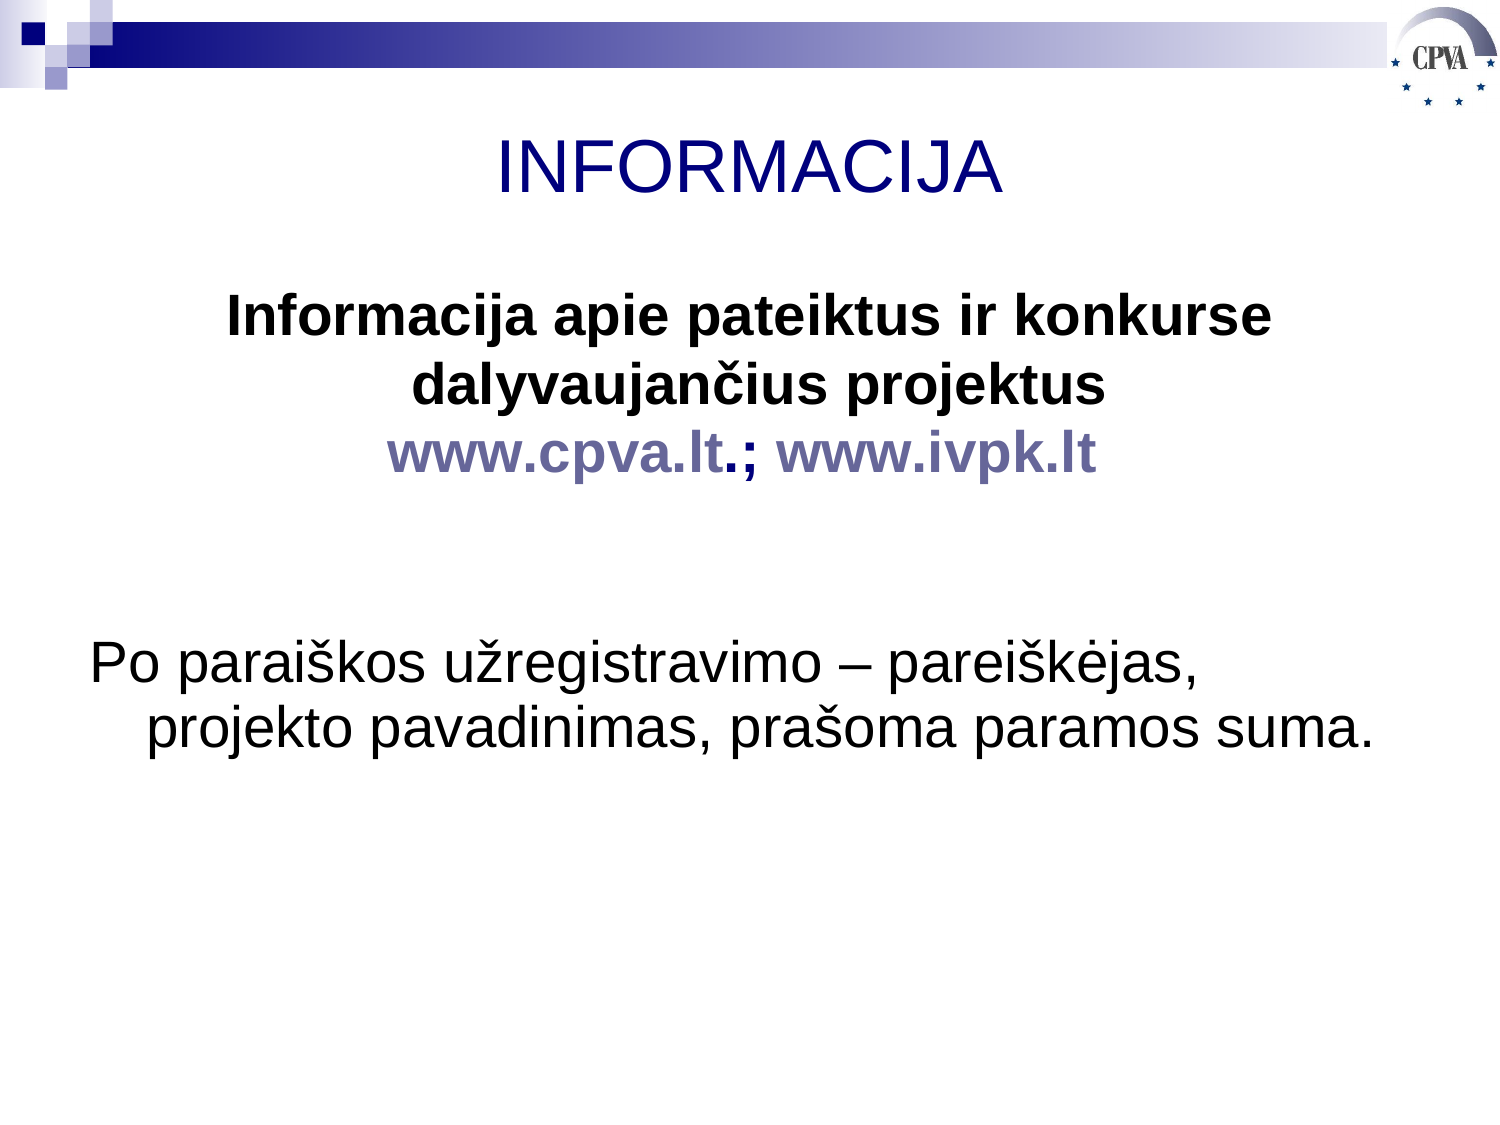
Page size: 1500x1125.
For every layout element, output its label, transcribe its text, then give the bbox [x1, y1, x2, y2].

title INFORMACIJA [75, 78, 1426, 256]
picture [1387, 0, 1500, 113]
list Informacija apie pateiktus ir konkurse dalyvaujančius projektus www.cpva.lt.; www.ivpk.lt Po paraiškos užregistravimo – pareiškėjas, projekto pavadinimas, prašoma paramos suma. [75, 278, 1426, 963]
